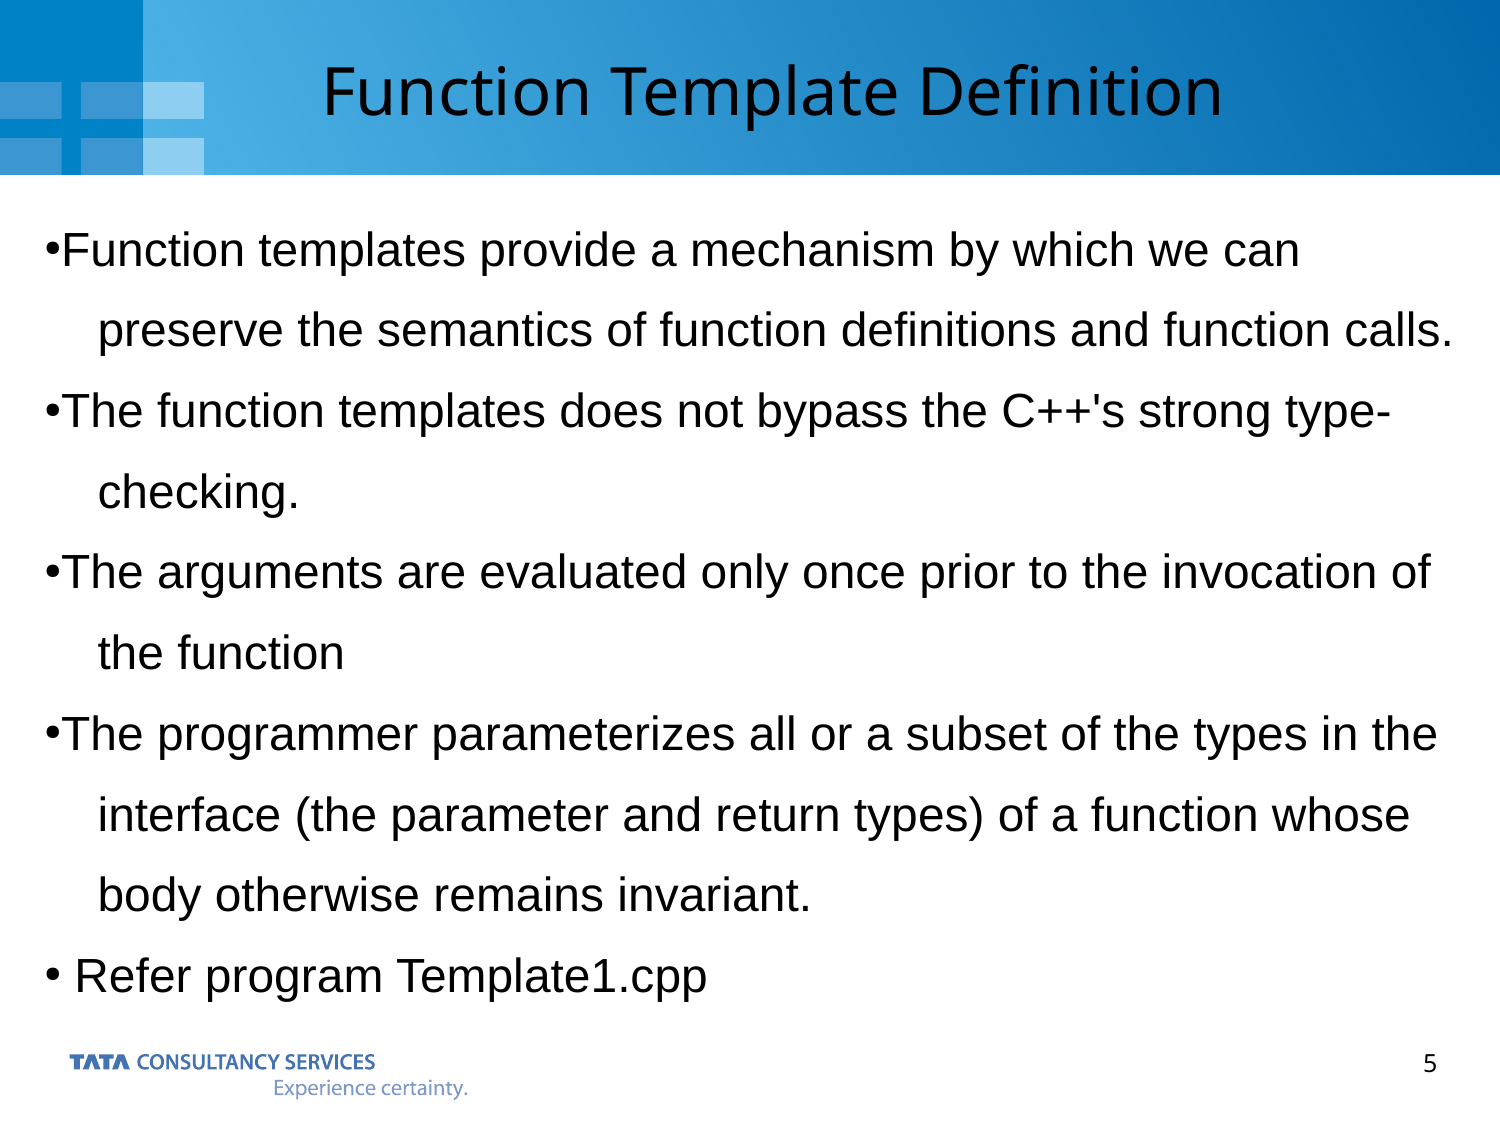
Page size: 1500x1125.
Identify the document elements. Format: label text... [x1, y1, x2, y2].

text_box Function Template Definition [200, 23, 1347, 154]
text_box Function templates provide a mechanism by which we can preserve the semantics of function definitions and function calls. The function templates does not bypass the C++'s strong type-checking. The arguments are evaluated only once prior to the invocation of the function The programmer parameterizes all or a subset of the types in the interface (the parameter and return types) of a function whose body otherwise remains invariant. Refer program Template1.cpp [11, 188, 1489, 1040]
